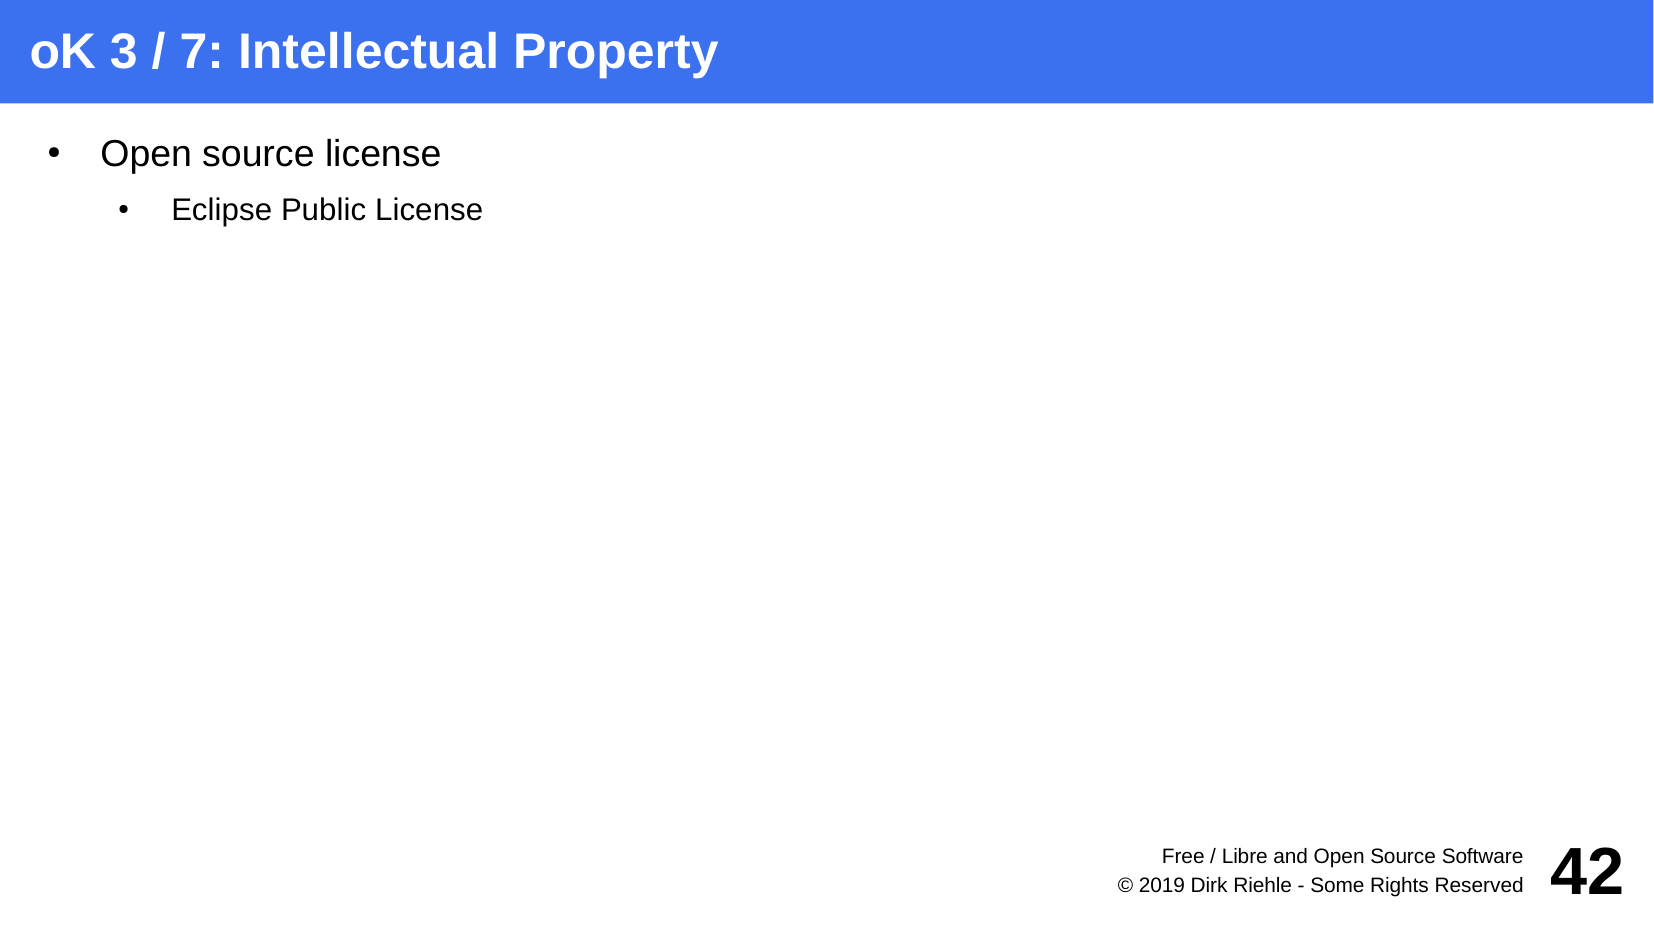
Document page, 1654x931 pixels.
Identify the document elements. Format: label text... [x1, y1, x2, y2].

list Open source license Eclipse Public License [29, 132, 1625, 813]
title oK 3 / 7: Intellectual Property [0, 0, 1654, 104]
